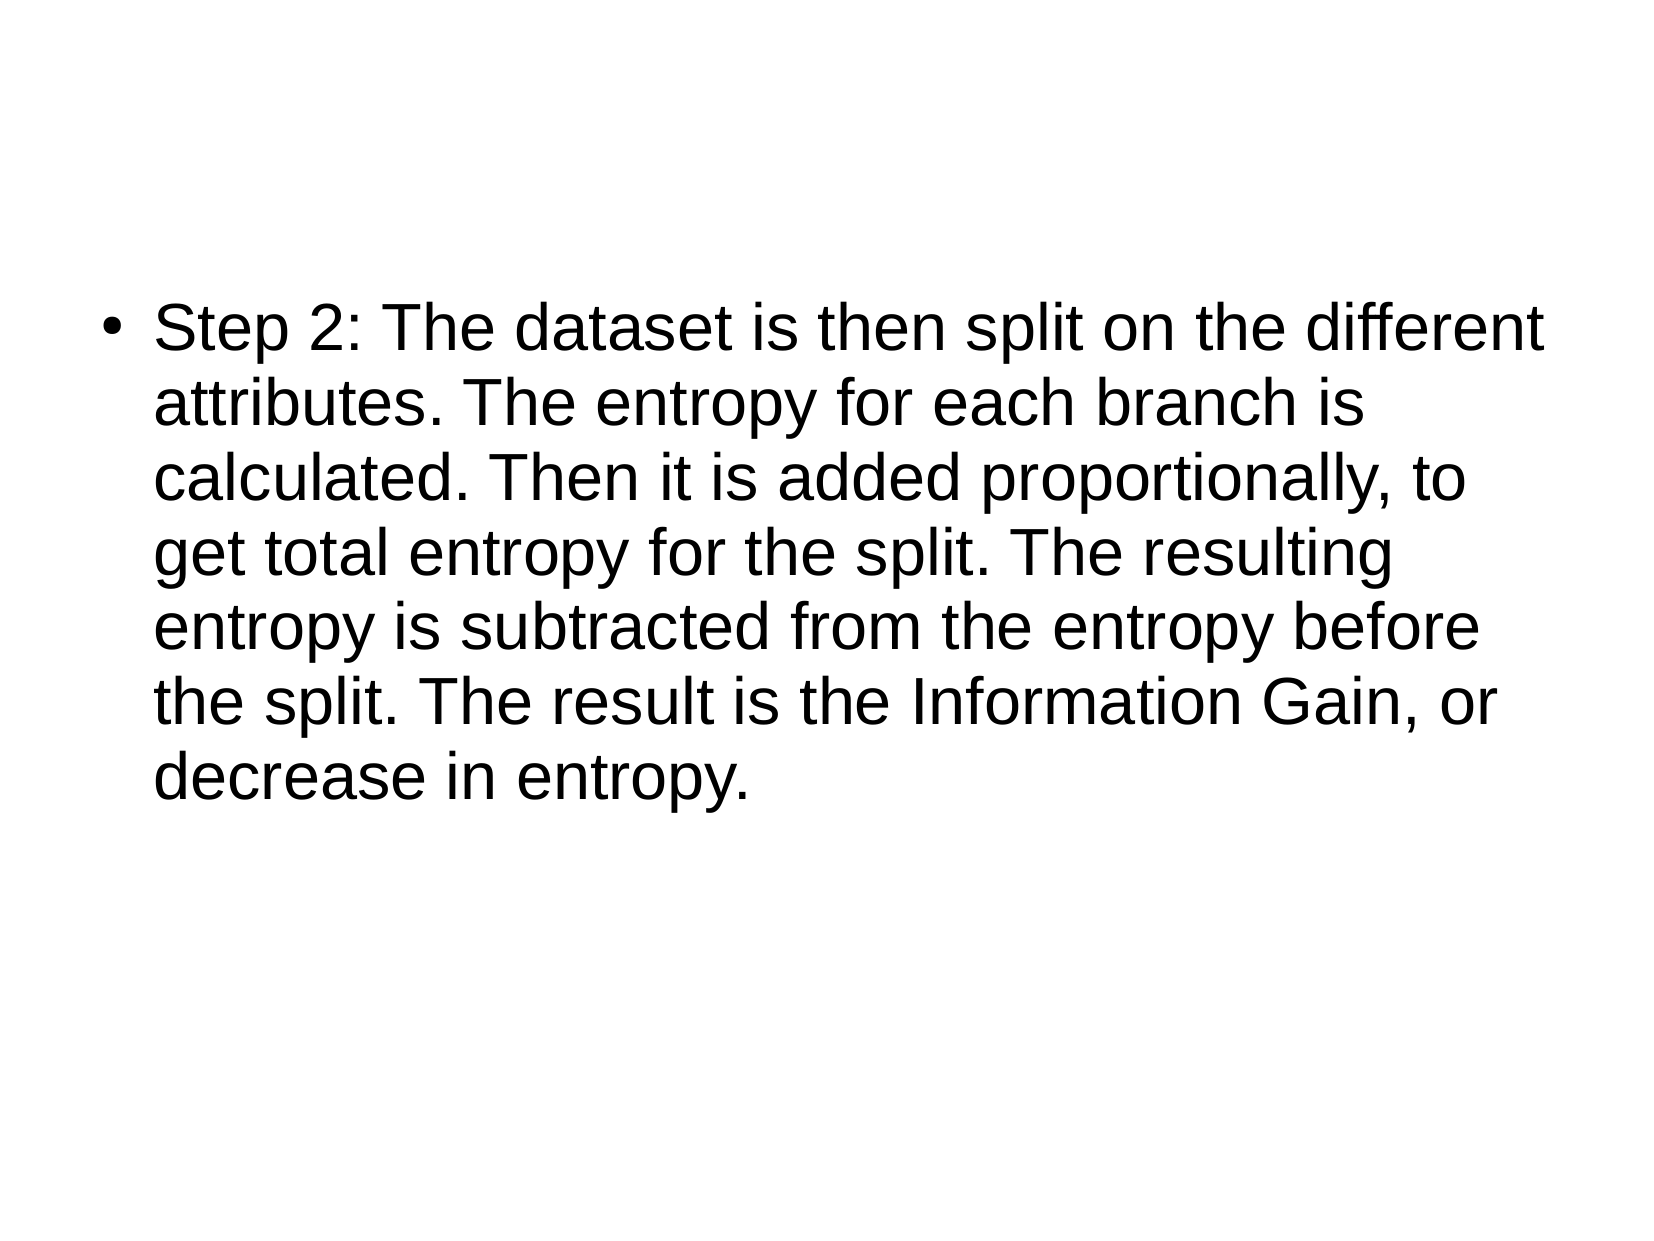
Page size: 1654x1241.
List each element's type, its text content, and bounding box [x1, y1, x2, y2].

list Step 2: The dataset is then split on the different attributes. The entropy for each branch is calculated. Then it is added proportionally, to get total entropy for the split. The resulting entropy is subtracted from the entropy before the split. The result is the Information Gain, or decrease in entropy. [82, 290, 1571, 1010]
